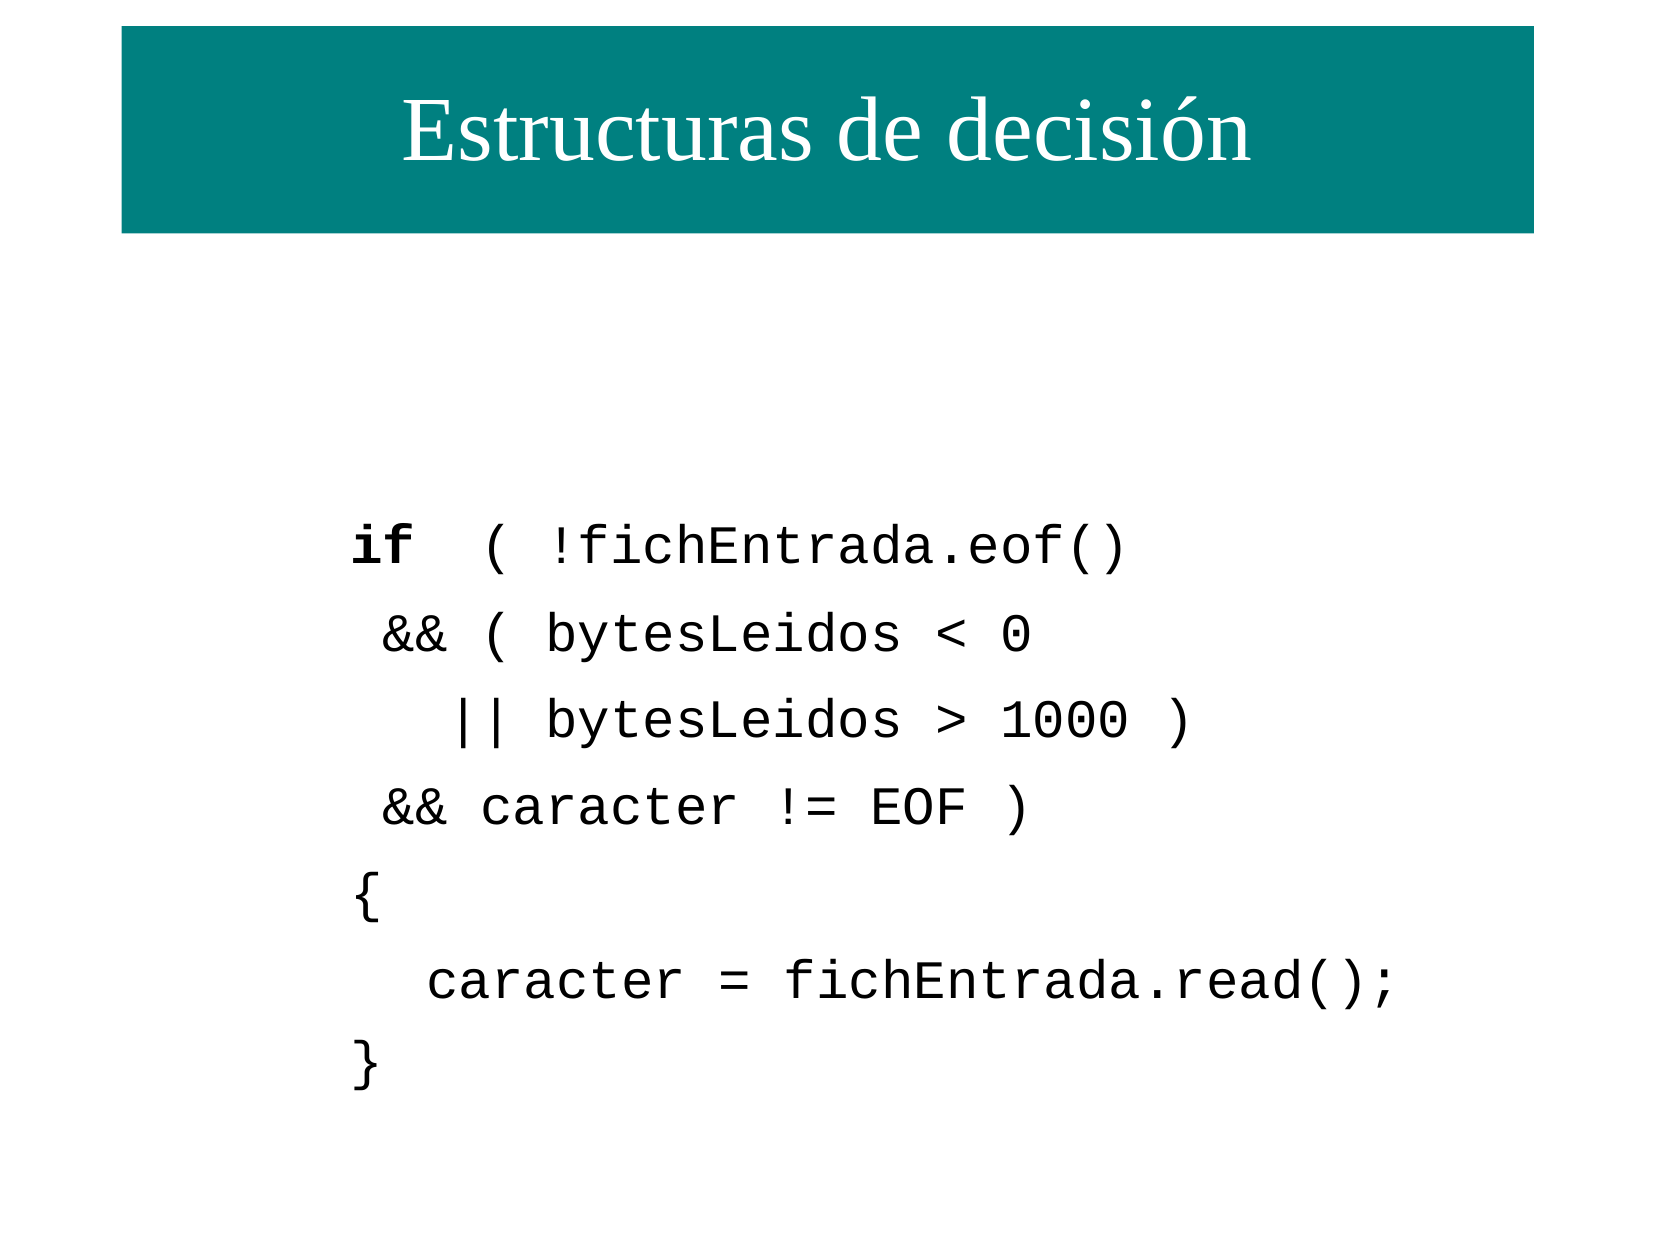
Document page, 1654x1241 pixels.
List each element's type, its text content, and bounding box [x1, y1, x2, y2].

text_box Estructuras de decisión [121, 77, 1534, 182]
text_box [121, 182, 1534, 234]
text_box if ( !fichEntrada.eof() && ( bytesLeidos < 0 || bytesLeidos > 1000 ) && caracter != EOF ) { caracter = fichEntrada.read(); } [333, 423, 1528, 1092]
text_box [121, 26, 1534, 77]
